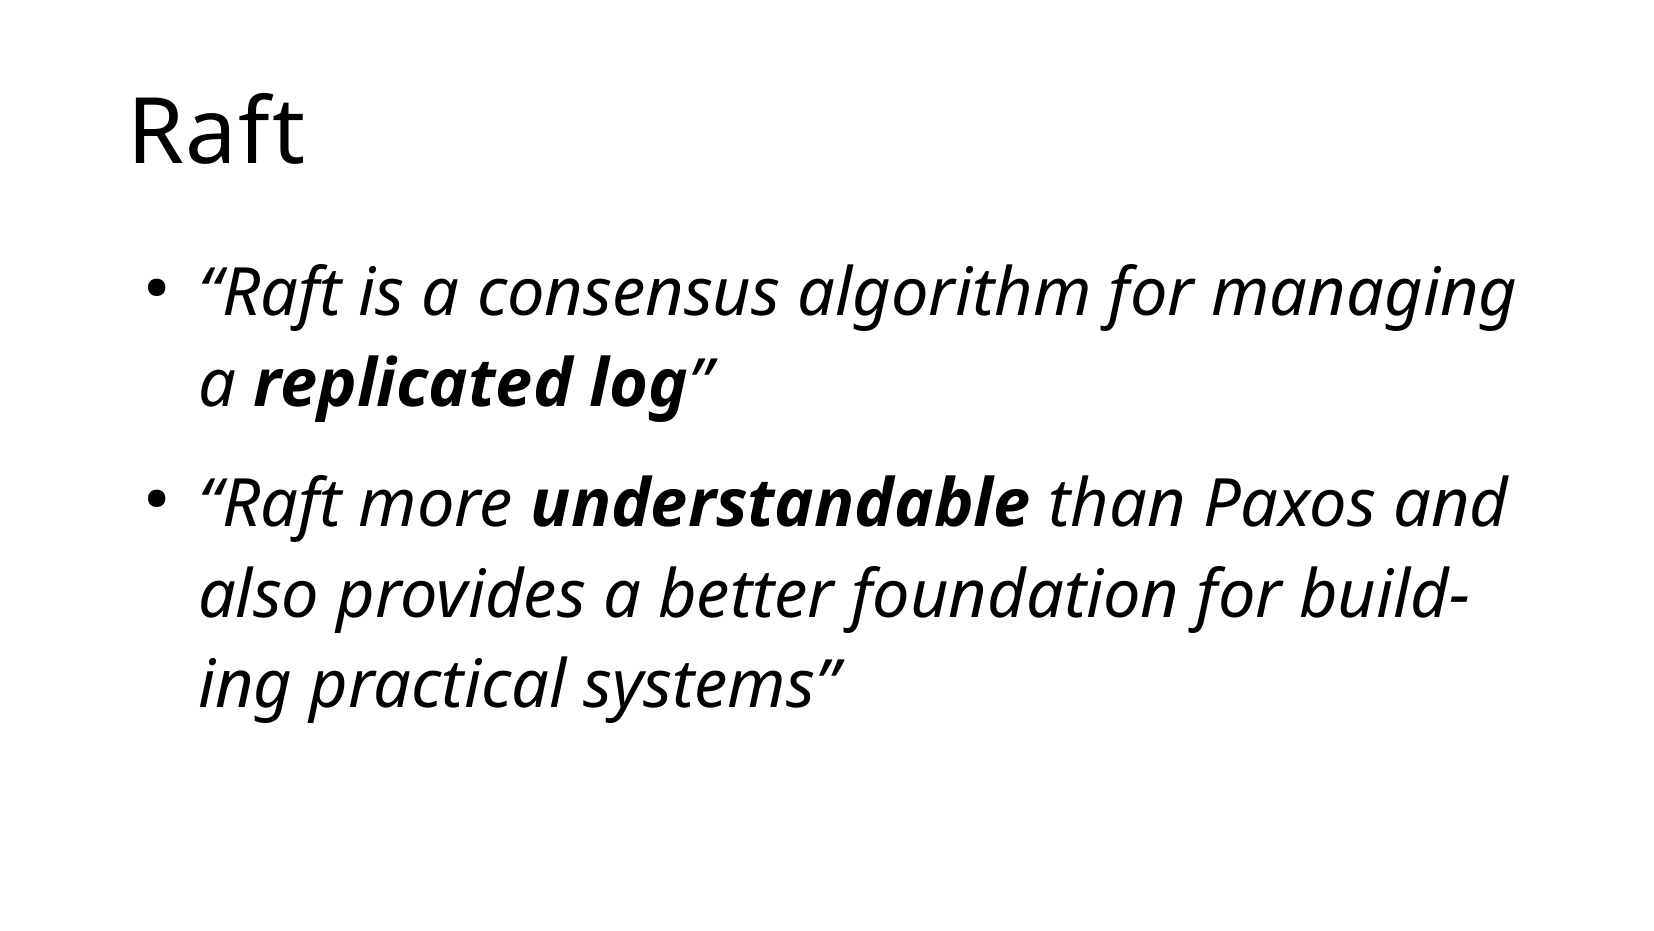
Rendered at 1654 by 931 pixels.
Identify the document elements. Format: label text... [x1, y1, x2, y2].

list “Raft is a consensus algorithm for managing a replicated log” “Raft more understandable than Paxos and also provides a better foundation for build-ing practical systems” [127, 244, 1527, 784]
title Raft [127, 69, 1552, 187]
